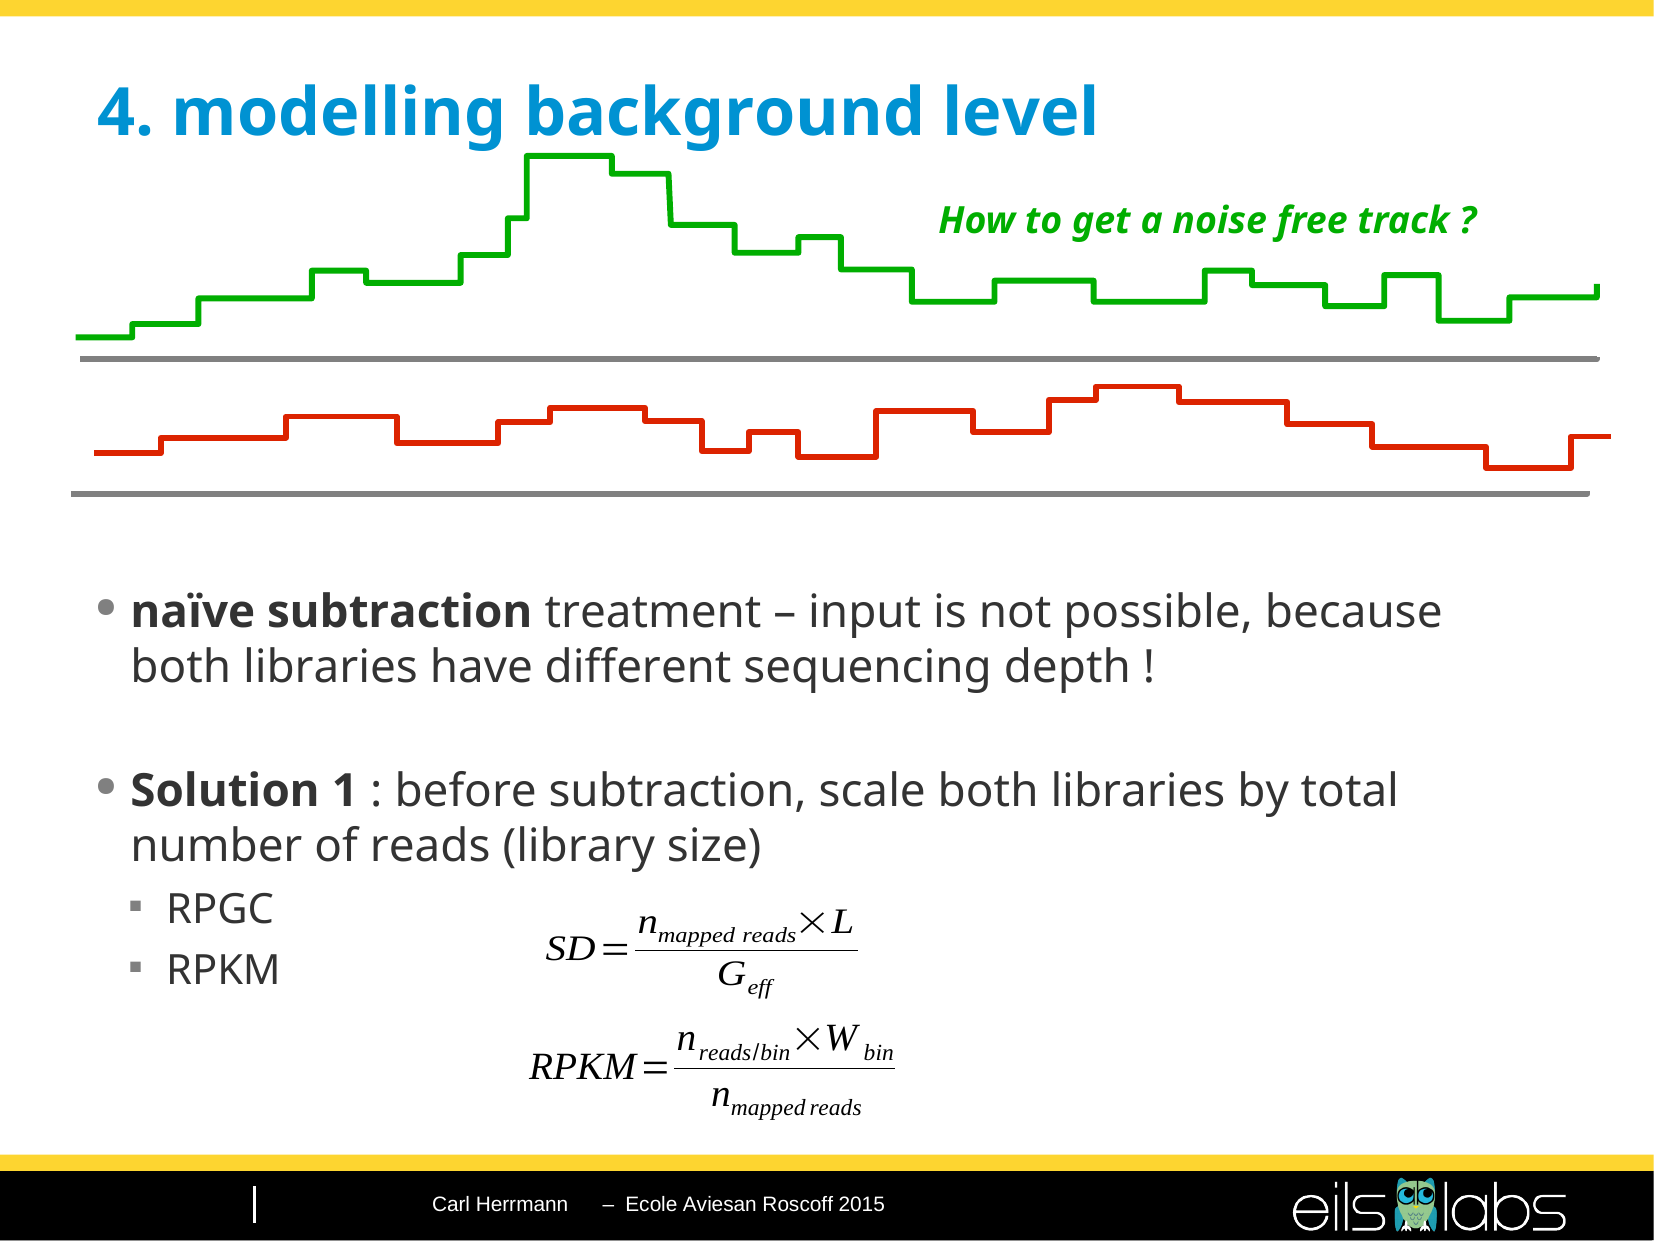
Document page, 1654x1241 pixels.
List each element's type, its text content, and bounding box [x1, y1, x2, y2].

chart [516, 1016, 908, 1121]
text_box How to get a noise free track ? [923, 186, 1493, 253]
chart [535, 902, 870, 1000]
picture [1292, 1177, 1566, 1232]
title 4. modelling background level [82, 61, 1571, 168]
list naïve subtraction treatment – input is not possible, because both libraries have different sequencing depth ! Solution 1 : before subtraction, scale both libraries by total number of reads (library size) RPGC RPKM [80, 574, 1536, 1102]
title 4. modelling background level [530, 159, 608, 168]
